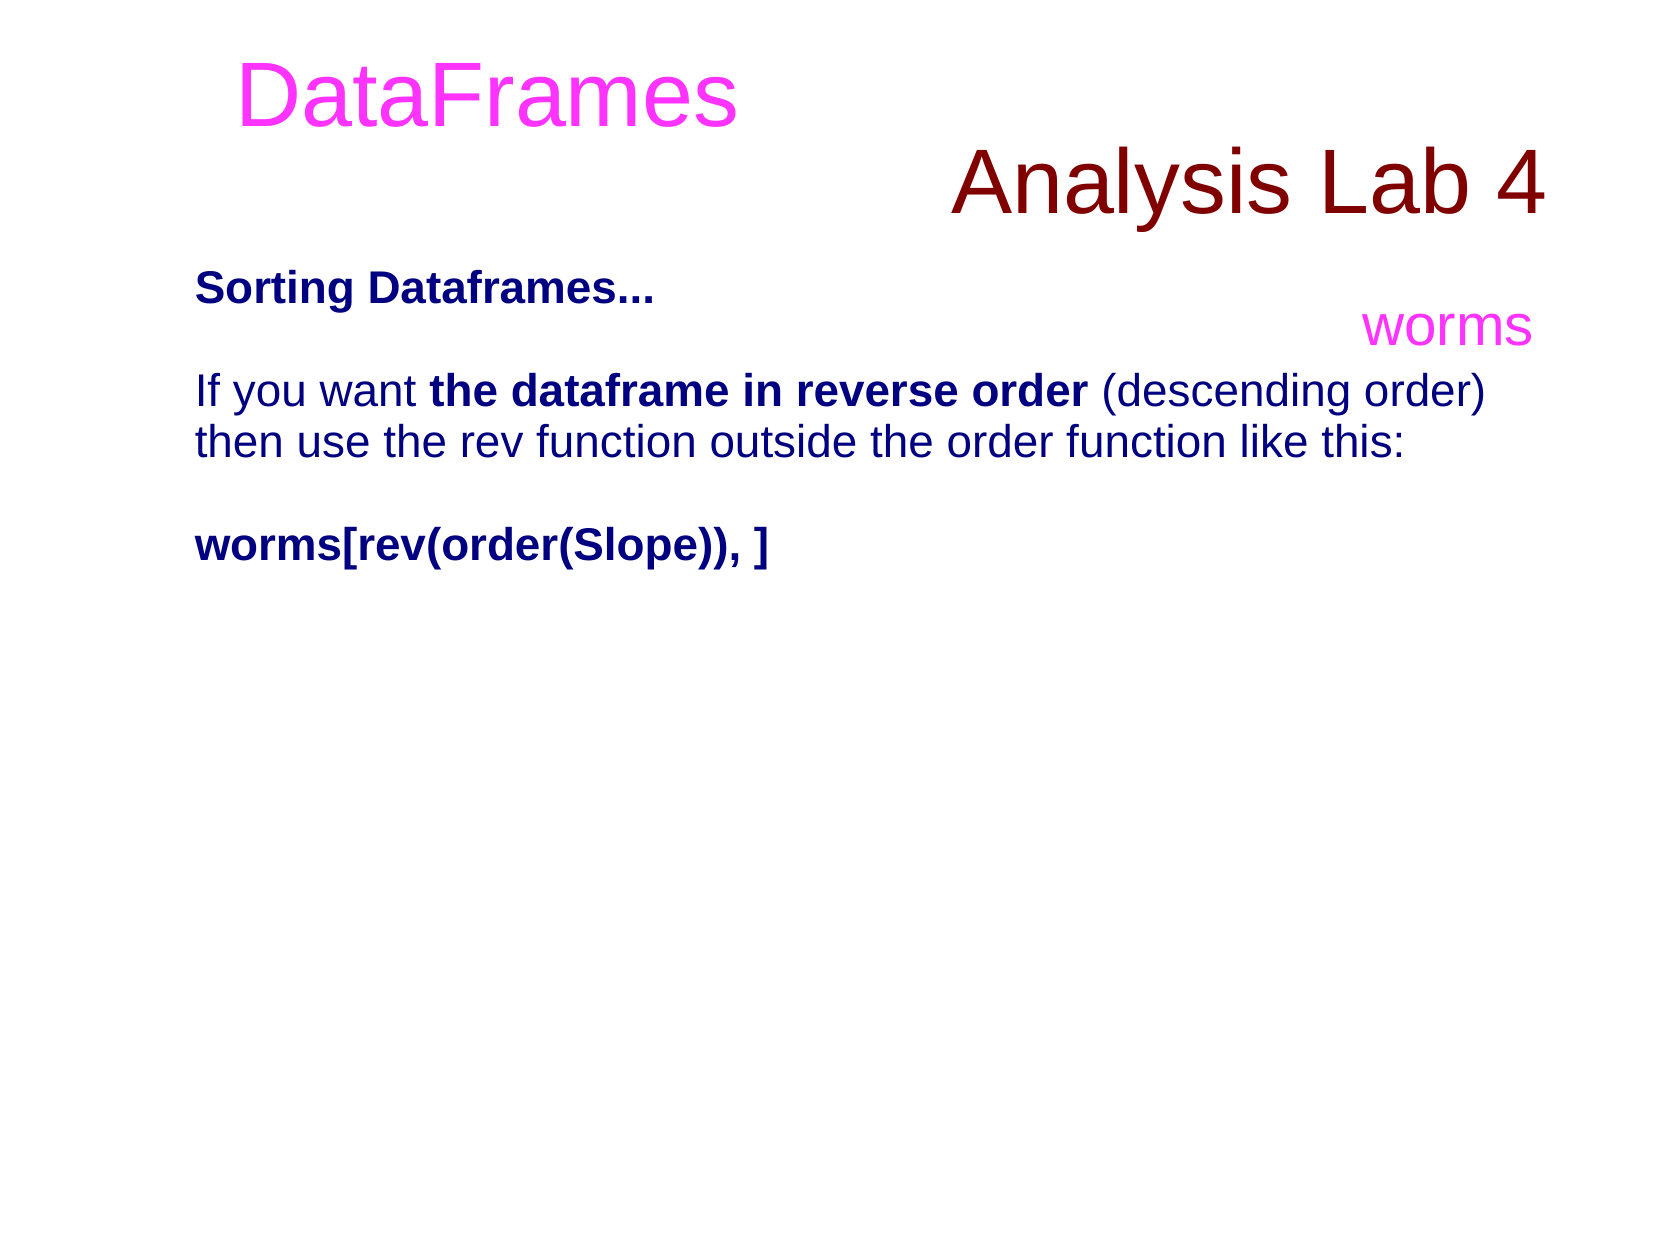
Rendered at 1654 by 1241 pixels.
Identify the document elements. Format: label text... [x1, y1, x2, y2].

text_box DataFrames [45, 36, 931, 346]
title Analysis Lab 4 [931, 77, 1549, 255]
text_box Sorting Dataframes... If you want the dataframe in reverse order (descending order) then use the rev function outside the order function like this: worms[rev(order(Slope)), ] [180, 255, 1561, 1241]
